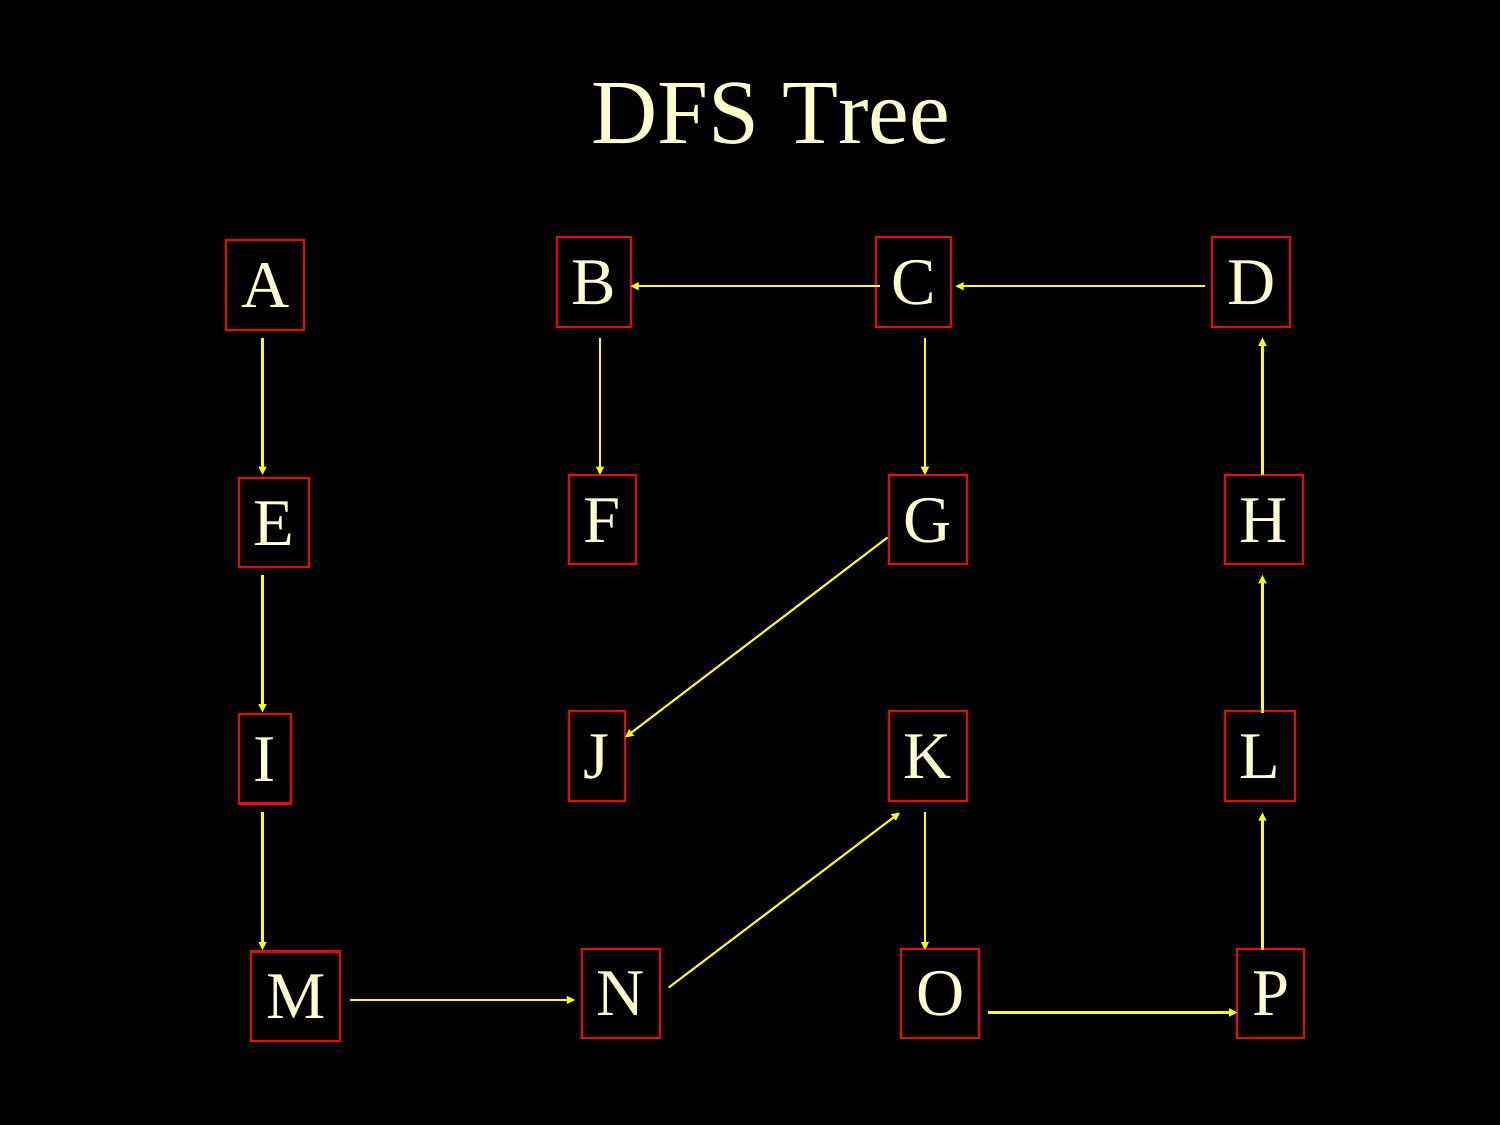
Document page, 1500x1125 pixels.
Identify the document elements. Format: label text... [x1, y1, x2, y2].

text_box I [238, 713, 291, 804]
text_box C [876, 237, 951, 327]
text_box D [1212, 237, 1291, 327]
text_box H [1224, 474, 1303, 565]
text_box B [556, 237, 632, 327]
text_box K [888, 711, 967, 801]
text_box P [1237, 948, 1305, 1039]
text_box M [251, 951, 341, 1042]
text_box N [581, 948, 660, 1039]
text_box A [226, 240, 305, 330]
text_box E [238, 477, 310, 568]
text_box G [888, 474, 967, 565]
text_box L [1224, 711, 1296, 801]
text_box O [901, 948, 980, 1039]
text_box J [569, 711, 625, 801]
title DFS Tree [42, 37, 1500, 188]
text_box F [569, 474, 636, 565]
